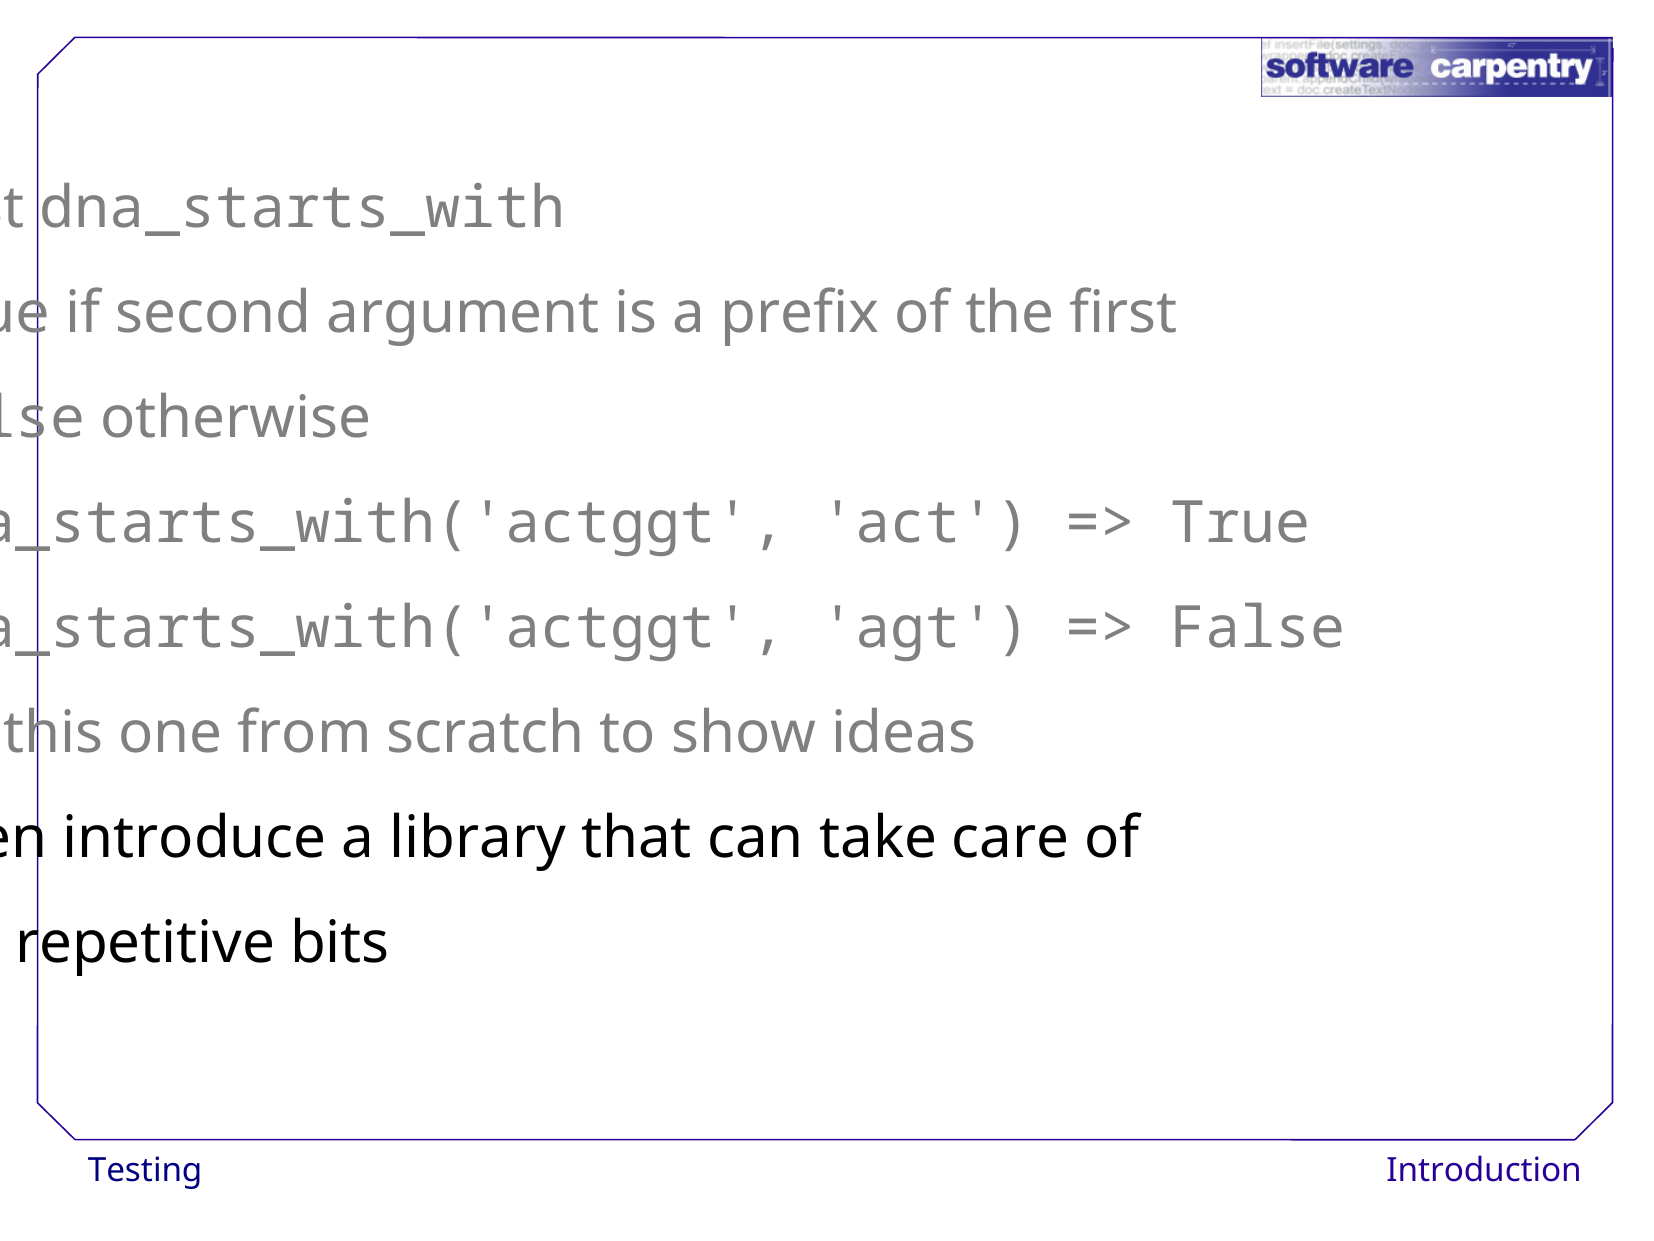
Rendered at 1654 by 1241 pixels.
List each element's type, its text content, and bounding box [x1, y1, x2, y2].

picture [1261, 39, 1613, 97]
text_box Test dna_starts_with True if second argument is a prefix of the first False otherwise dna_starts_with('actggt', 'act') => True dna_starts_with('actggt', 'agt') => False Do this one from scratch to show ideas Then introduce a library that can take care of the repetitive bits [0, 126, 1511, 982]
